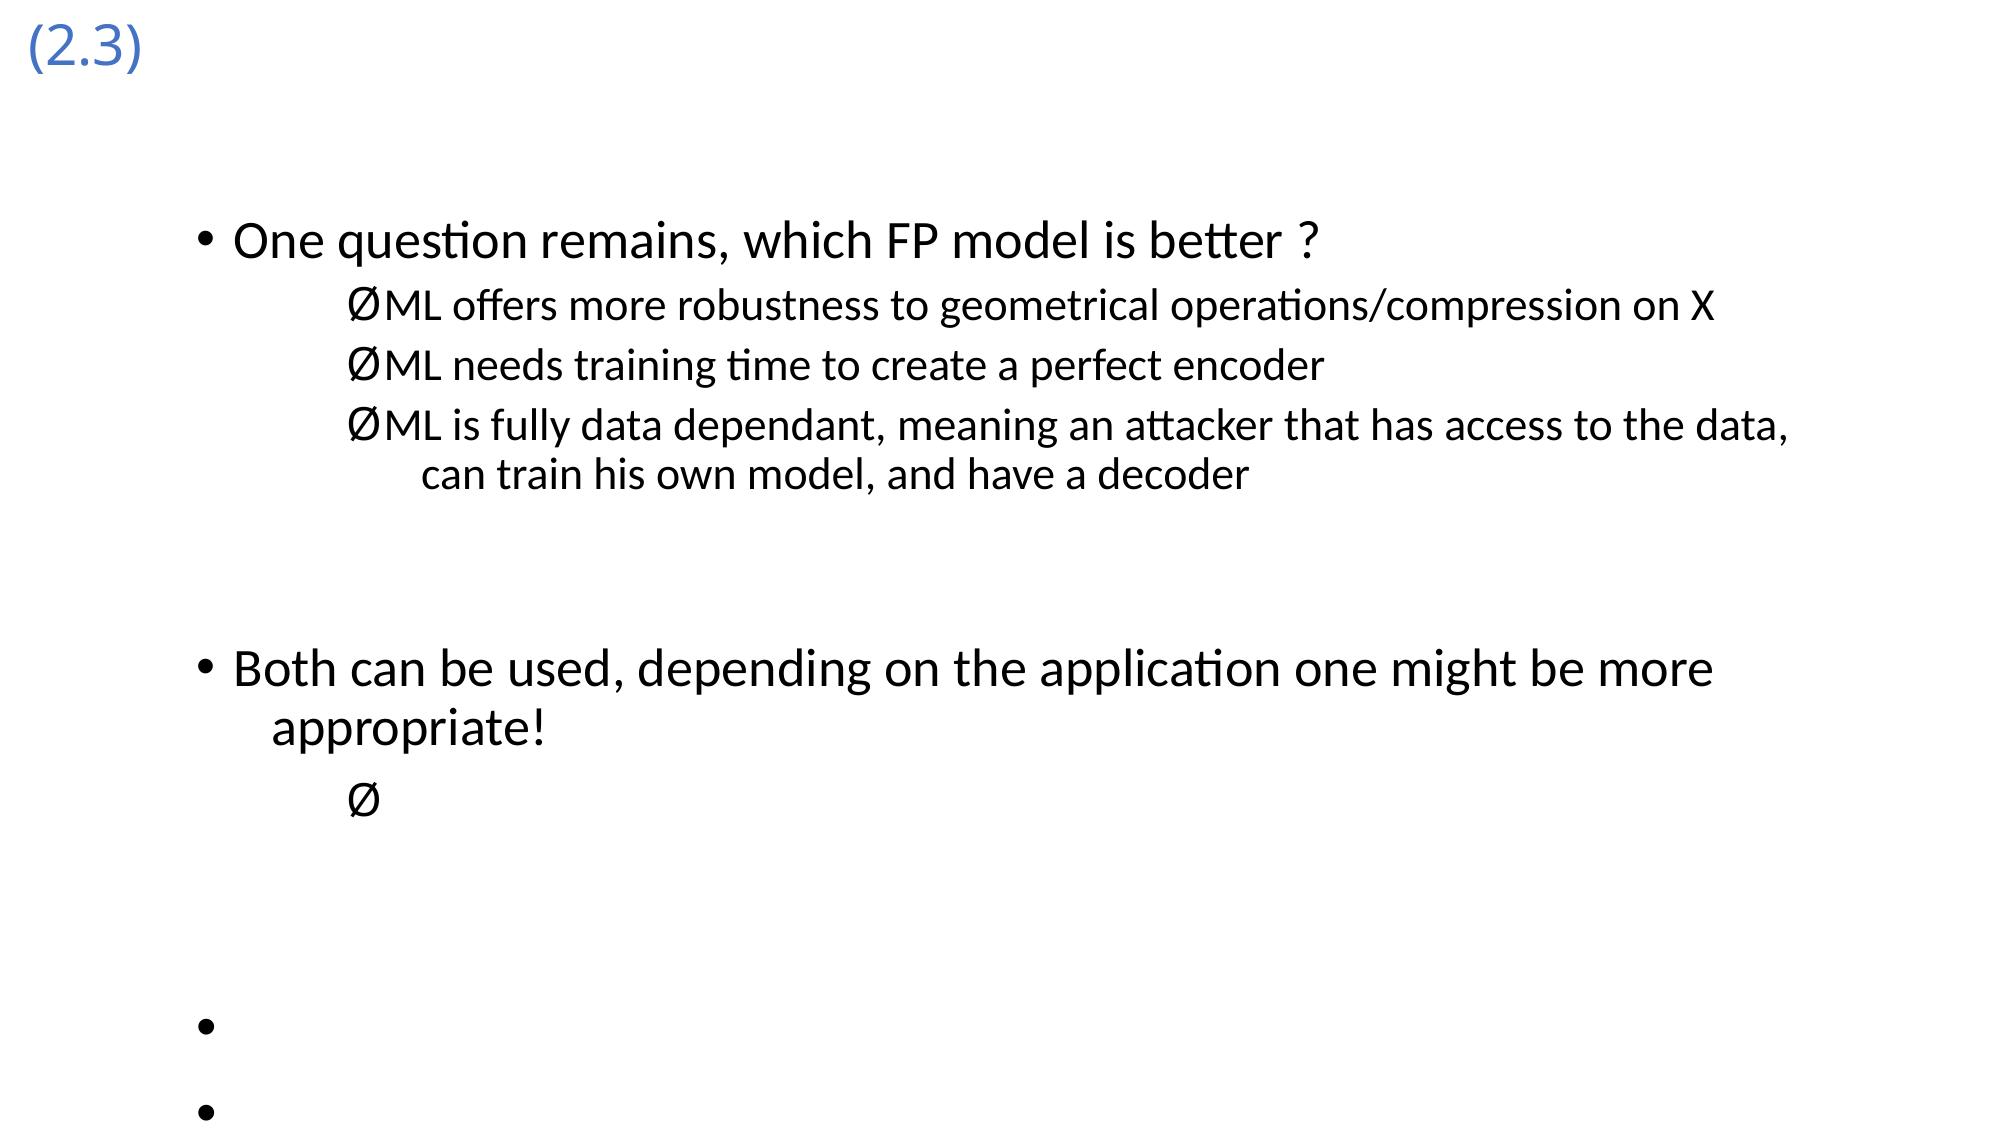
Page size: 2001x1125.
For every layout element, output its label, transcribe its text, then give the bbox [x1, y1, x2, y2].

title (2.3) [13, 9, 160, 92]
list One question remains, which FP model is better ? ML offers more robustness to geometrical operations/compression on X ML needs training time to create a perfect encoder ML is fully data dependant, meaning an attacker that has access to the data, can train his own model, and have a decoder Both can be used, depending on the application one might be more appropriate! [181, 204, 1819, 921]
